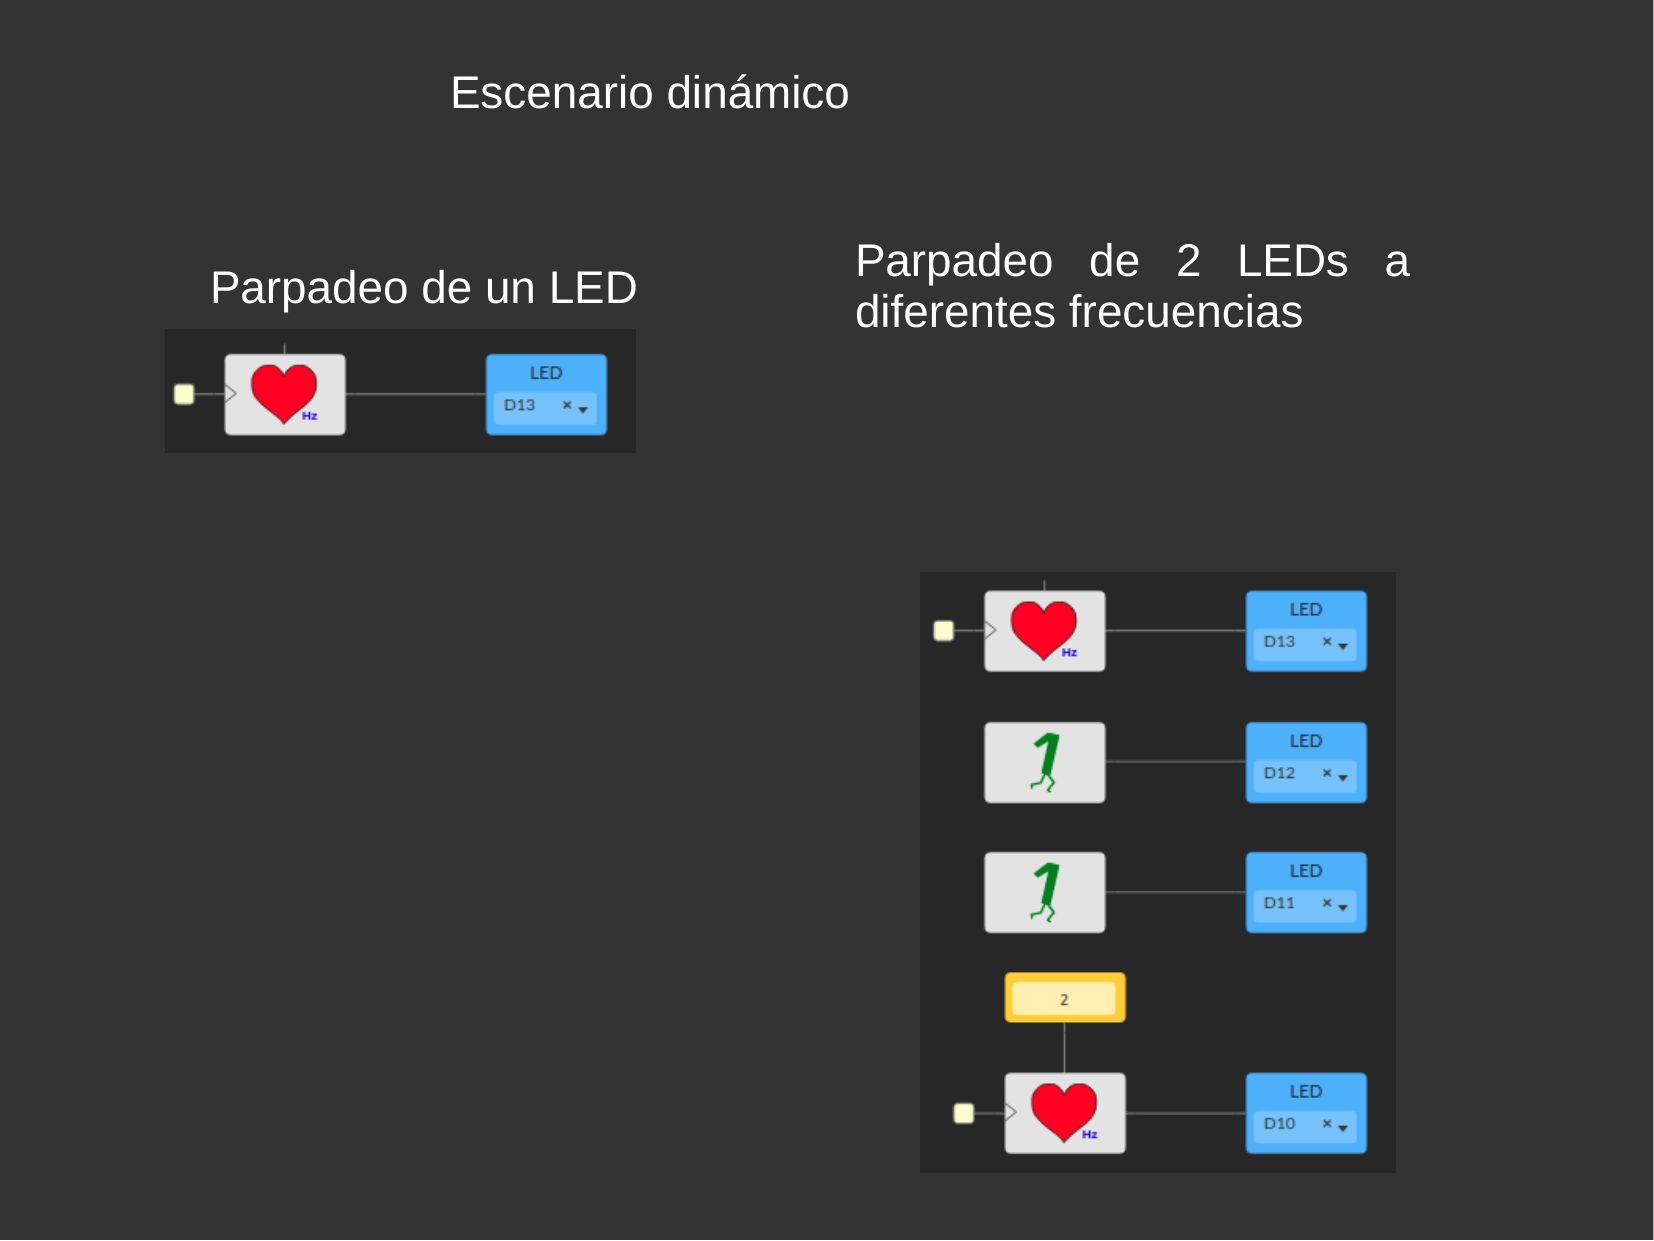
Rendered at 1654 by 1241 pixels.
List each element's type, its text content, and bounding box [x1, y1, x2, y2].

picture [920, 572, 1396, 1173]
picture [165, 329, 636, 453]
text_box Parpadeo de un LED [195, 254, 781, 330]
text_box Escenario dinámico [435, 59, 1021, 135]
text_box Parpadeo de 2 LEDs a diferentes frecuencias [840, 227, 1426, 345]
